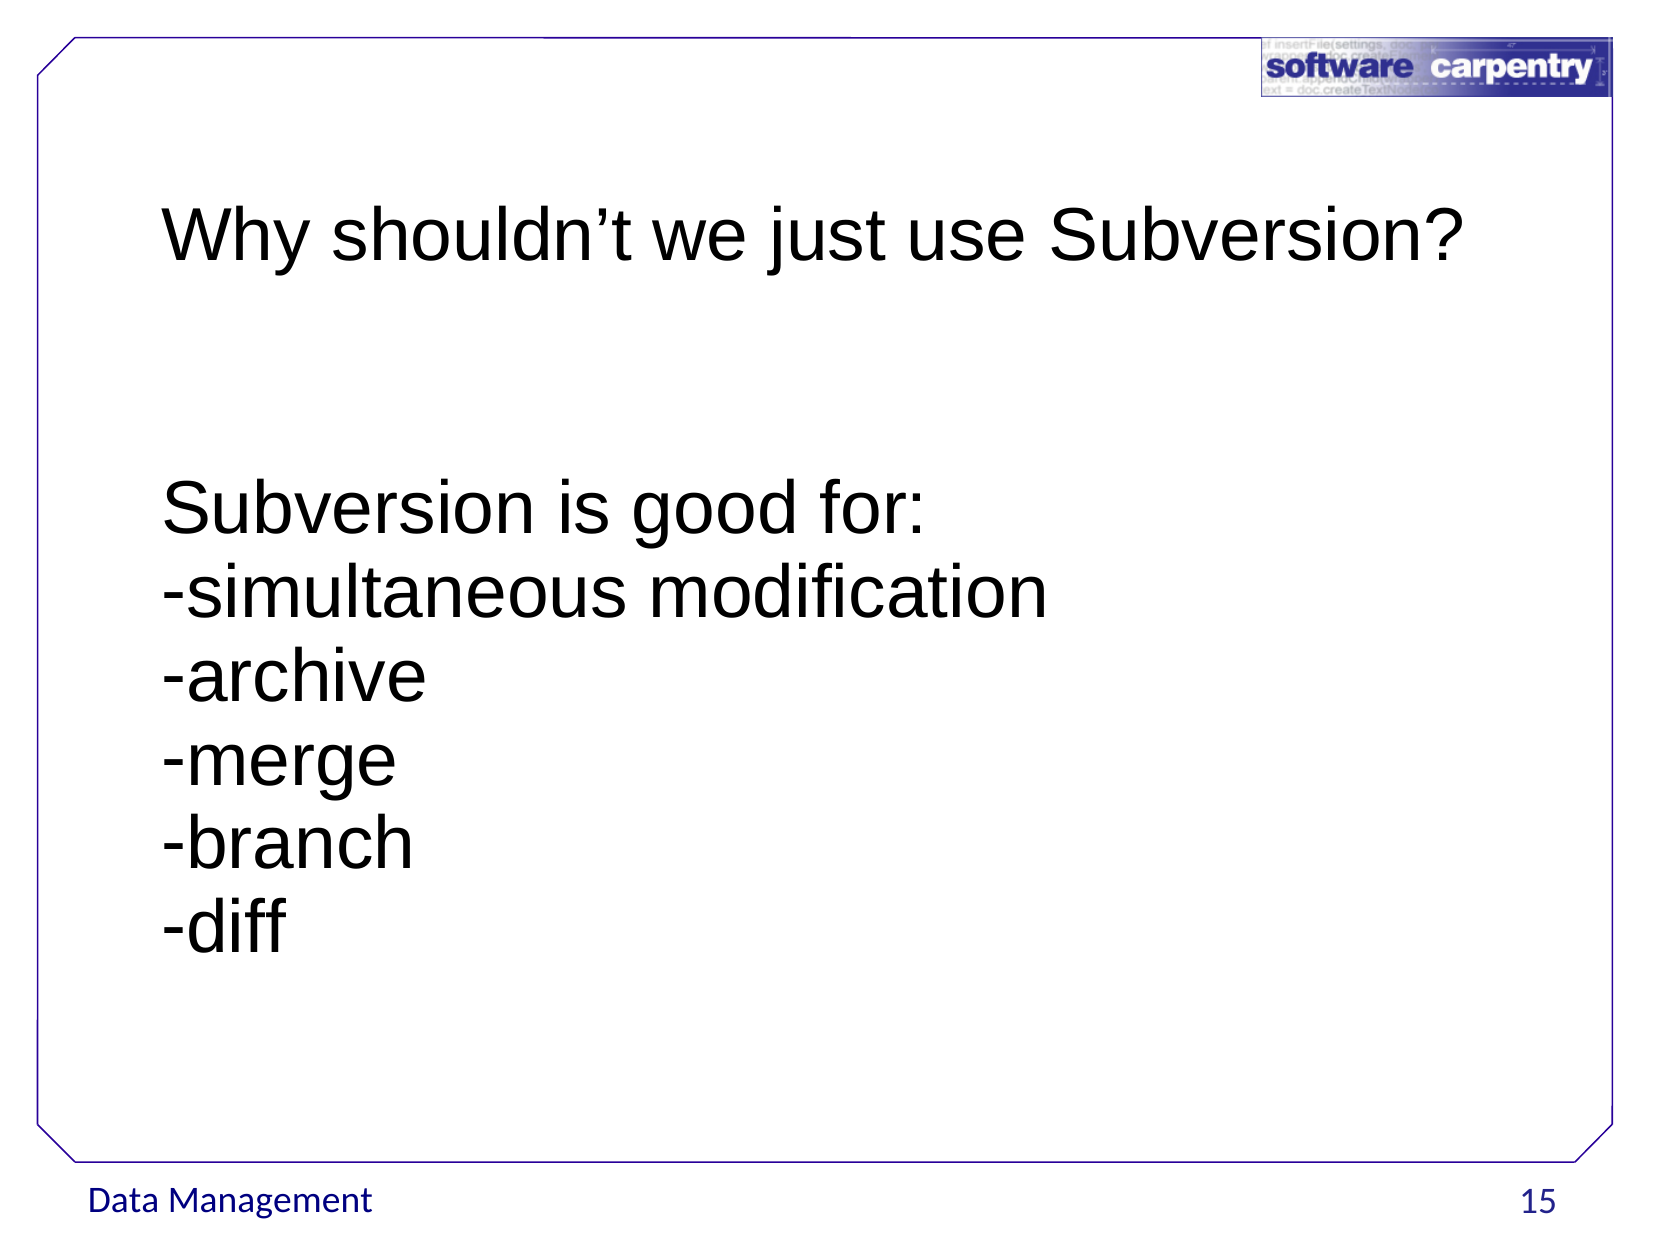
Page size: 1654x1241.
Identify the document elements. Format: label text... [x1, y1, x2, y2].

text_box <number> [1185, 1168, 1572, 1235]
text_box Why shouldn’t we just use Subversion? [146, 185, 1498, 285]
picture [1261, 37, 1613, 97]
text_box Subversion is good for: simultaneous modification archive merge branch diff [146, 459, 1498, 1061]
